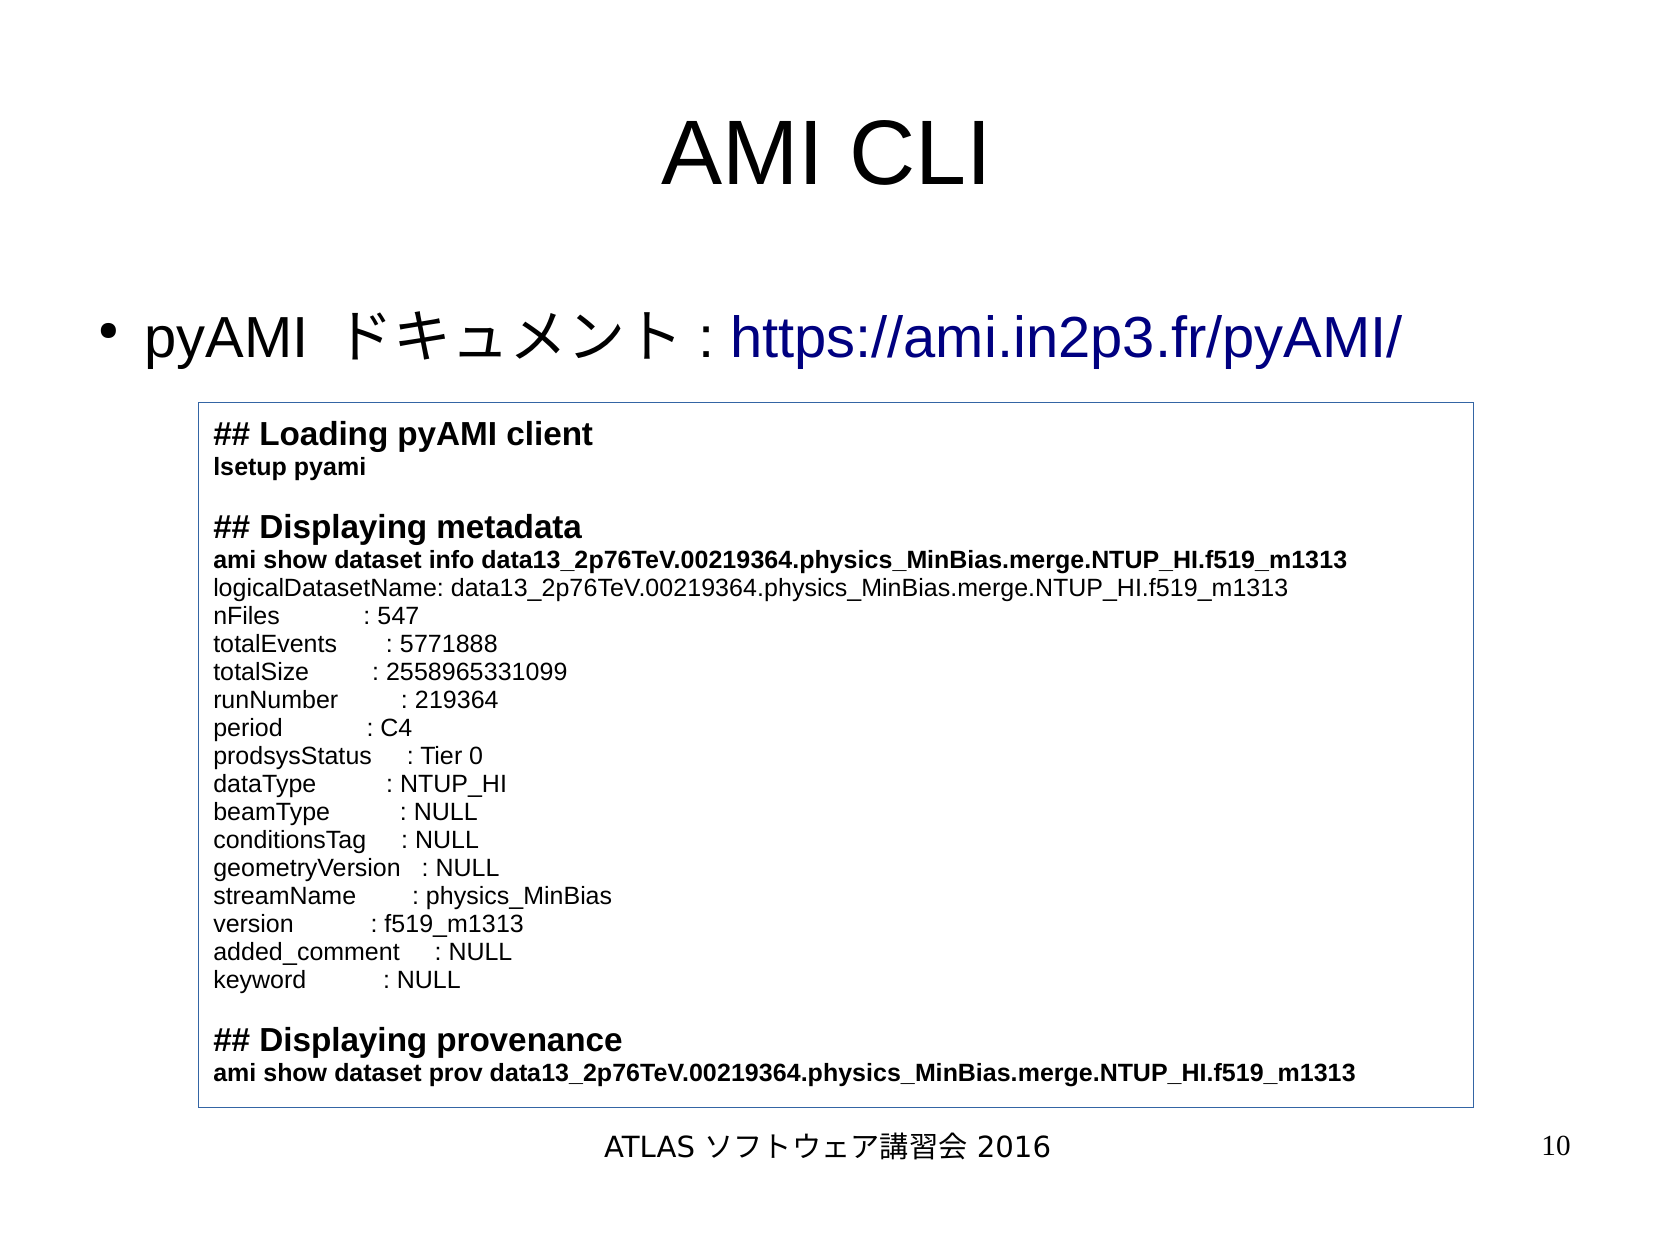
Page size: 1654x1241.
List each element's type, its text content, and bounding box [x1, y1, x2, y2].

list pyAMI ドキュメント: https://ami.in2p3.fr/pyAMI/ [82, 290, 1571, 421]
title AMI CLI [82, 49, 1571, 257]
text_box ## Loading pyAMI client lsetup pyami ## Displaying metadata ami show dataset info data13_2p76TeV.00219364.physics_MinBias.merge.NTUP_HI.f519_m1313 logicalDatasetName: data13_2p76TeV.00219364.physics_MinBias.merge.NTUP_HI.f519_m1313 nFiles : 547 totalEvents : 5771888 totalSize : 2558965331099 runNumber : 219364 period : C4 prodsysStatus : Tier 0 dataType : NTUP_HI beamType : NULL conditionsTag : NULL geometryVersion : NULL streamName : physics_MinBias version : f519_m1313 added_comment : NULL keyword : NULL ## Displaying provenance ami show dataset prov data13_2p76TeV.00219364.physics_MinBias.merge.NTUP_HI.f519_m1313 [198, 402, 1474, 1108]
